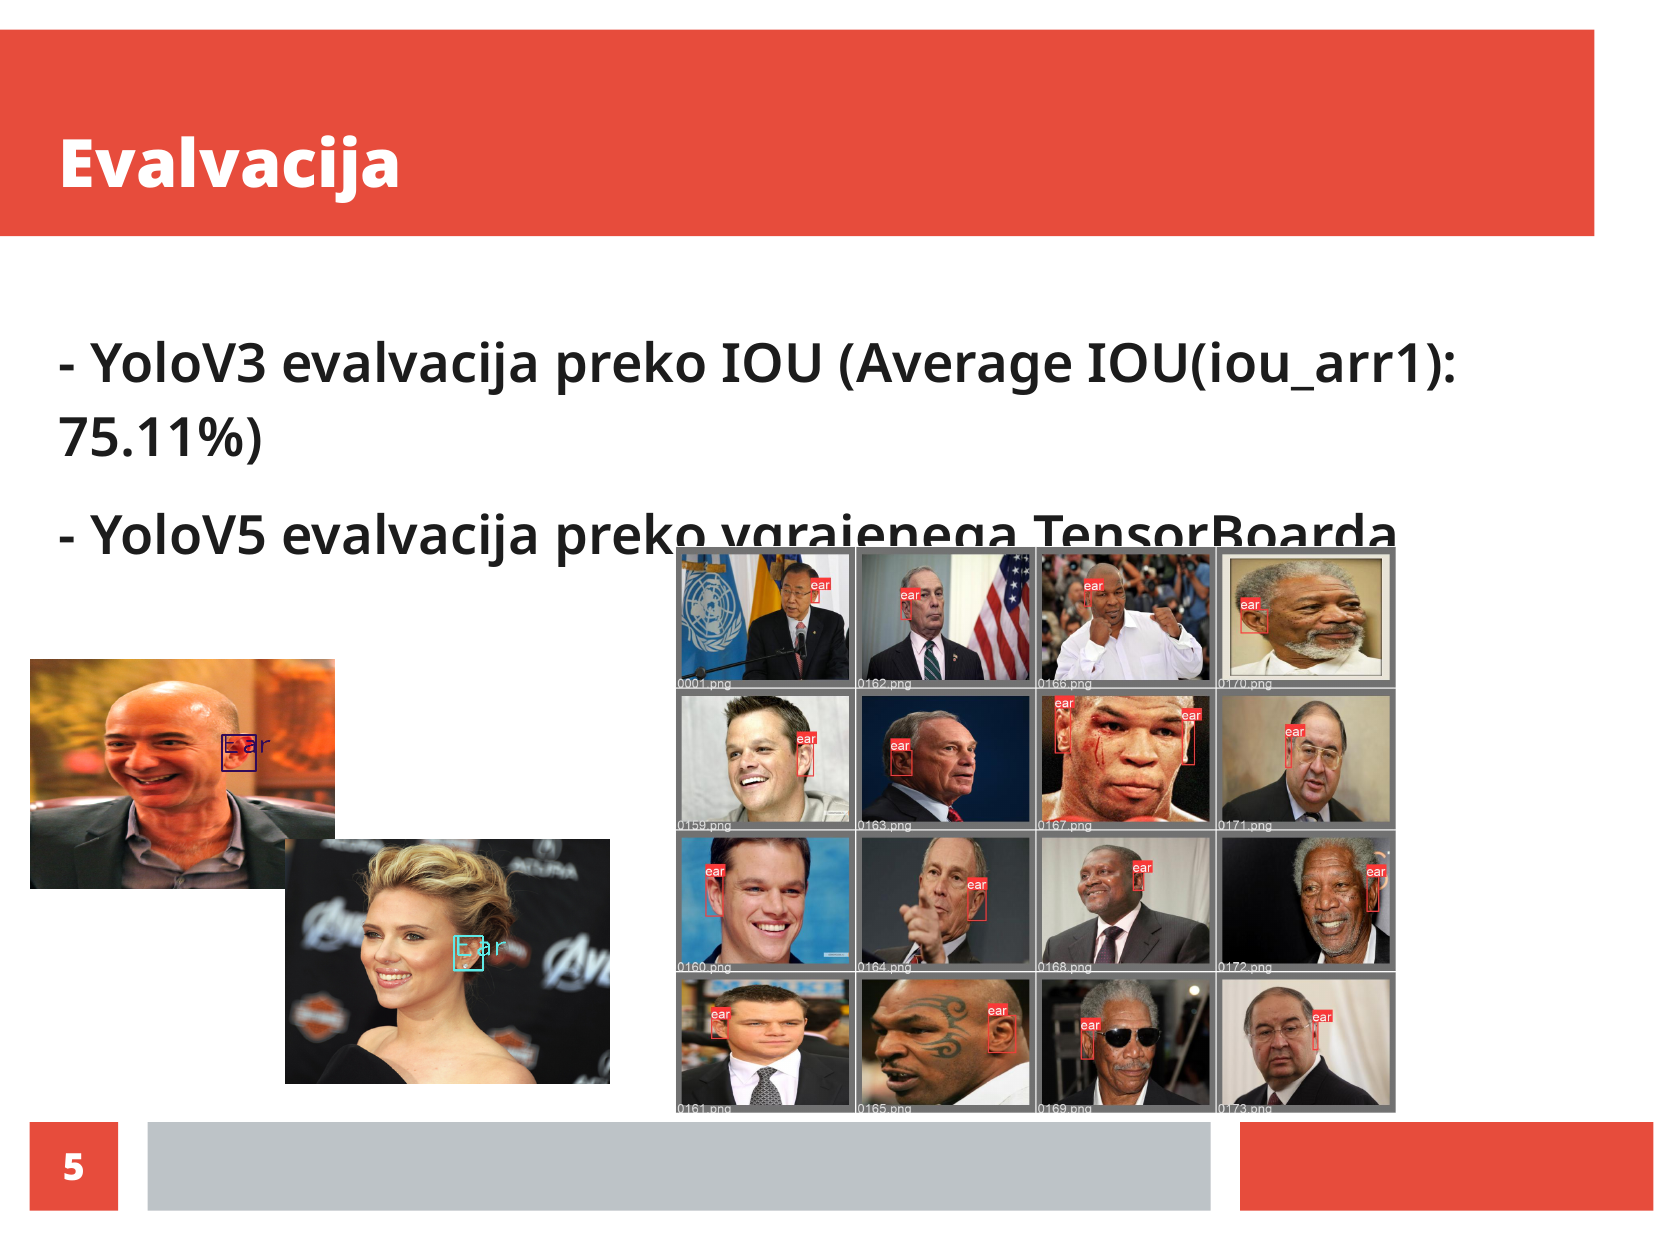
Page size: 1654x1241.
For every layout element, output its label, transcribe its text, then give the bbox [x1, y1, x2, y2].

list - YoloV3 evalvacija preko IOU (Average IOU(iou_arr1): 75.11%) - YoloV5 evalvacija preko vgrajenega TensorBoarda [59, 324, 1565, 1093]
picture [675, 546, 1396, 1113]
picture [30, 659, 610, 1084]
title Evalvacija [59, 59, 1595, 207]
